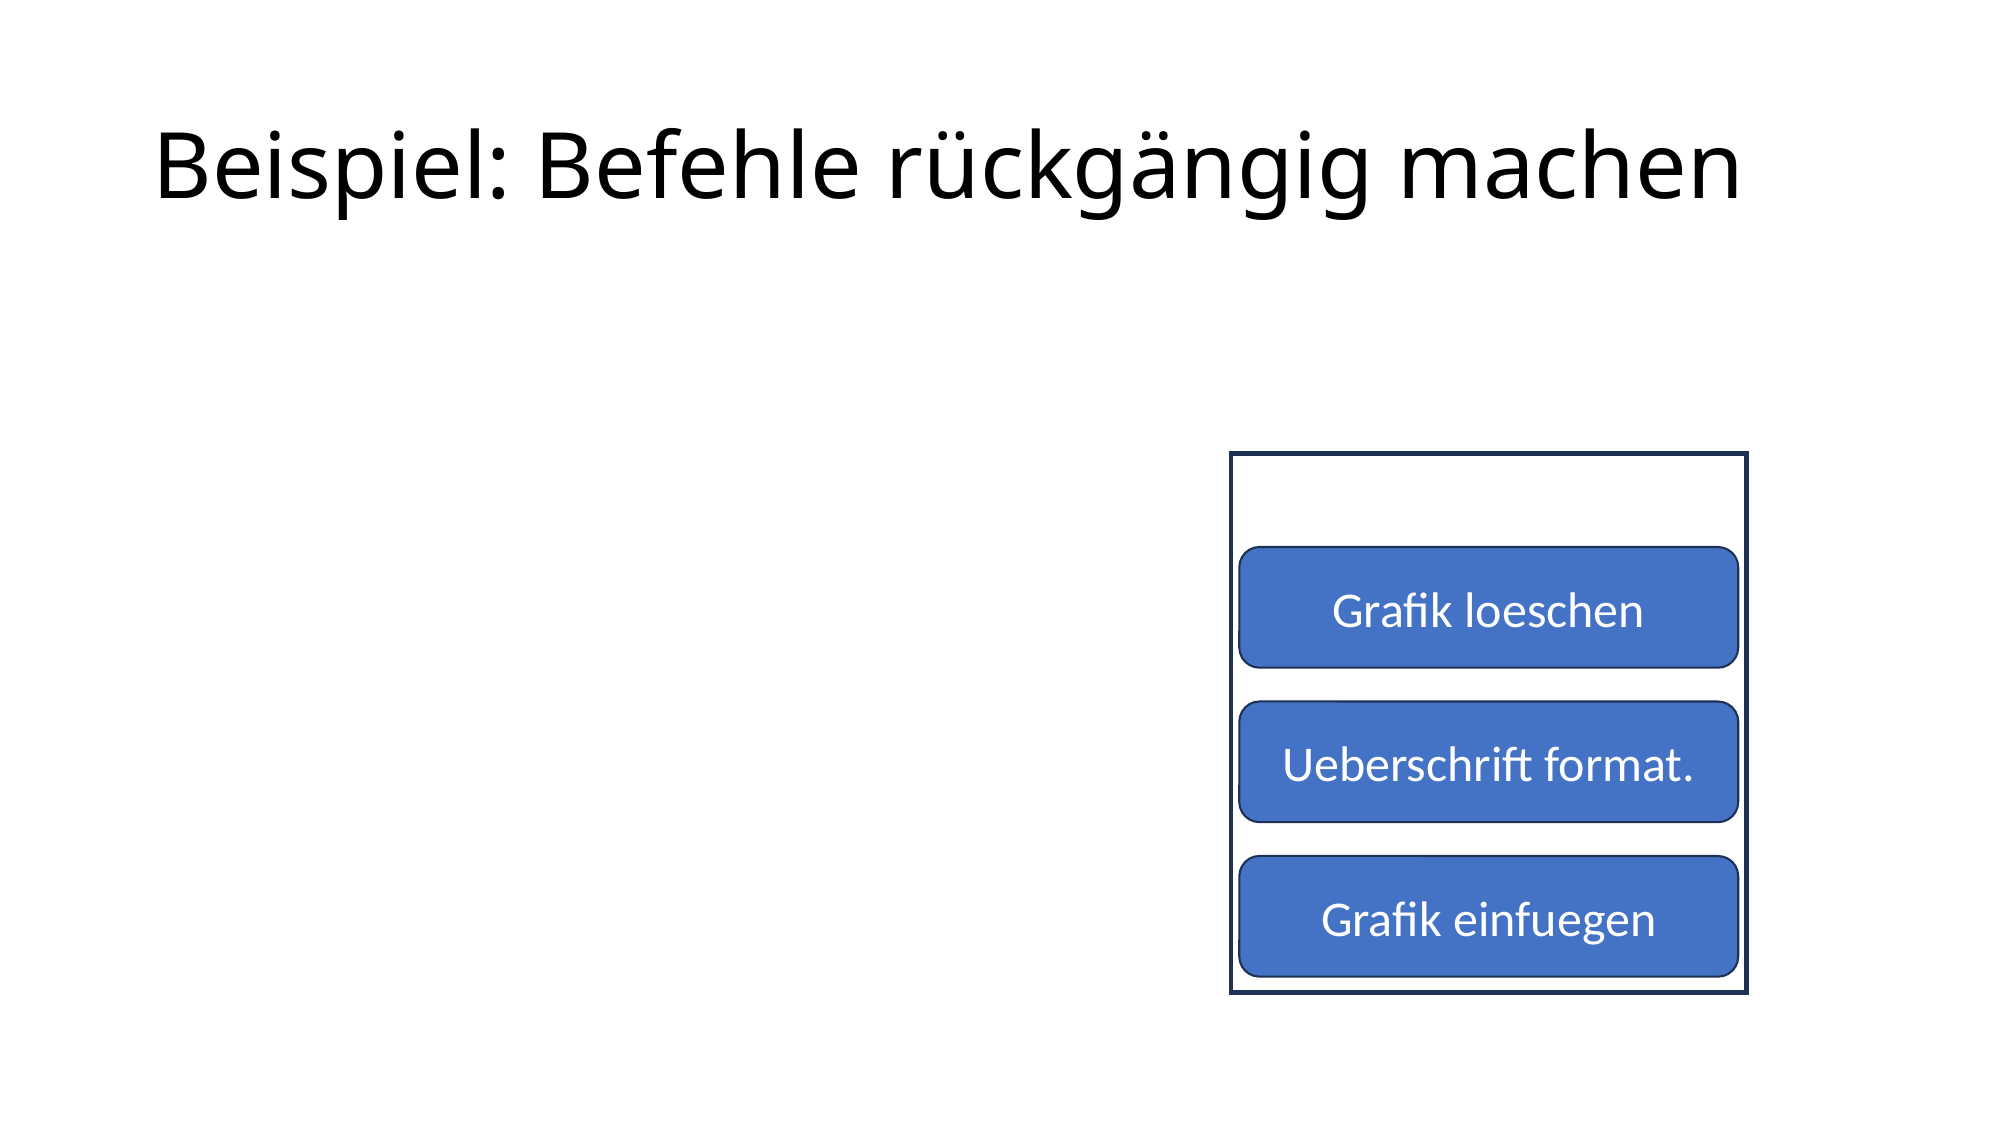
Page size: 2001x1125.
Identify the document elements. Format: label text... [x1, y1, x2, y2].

text_box Grafik einfuegen [1239, 855, 1739, 977]
title Beispiel: Befehle rückgängig machen [137, 59, 1863, 278]
text_box Ueberschrift format. [1239, 701, 1739, 823]
text_box Grafik loeschen [1239, 546, 1739, 668]
